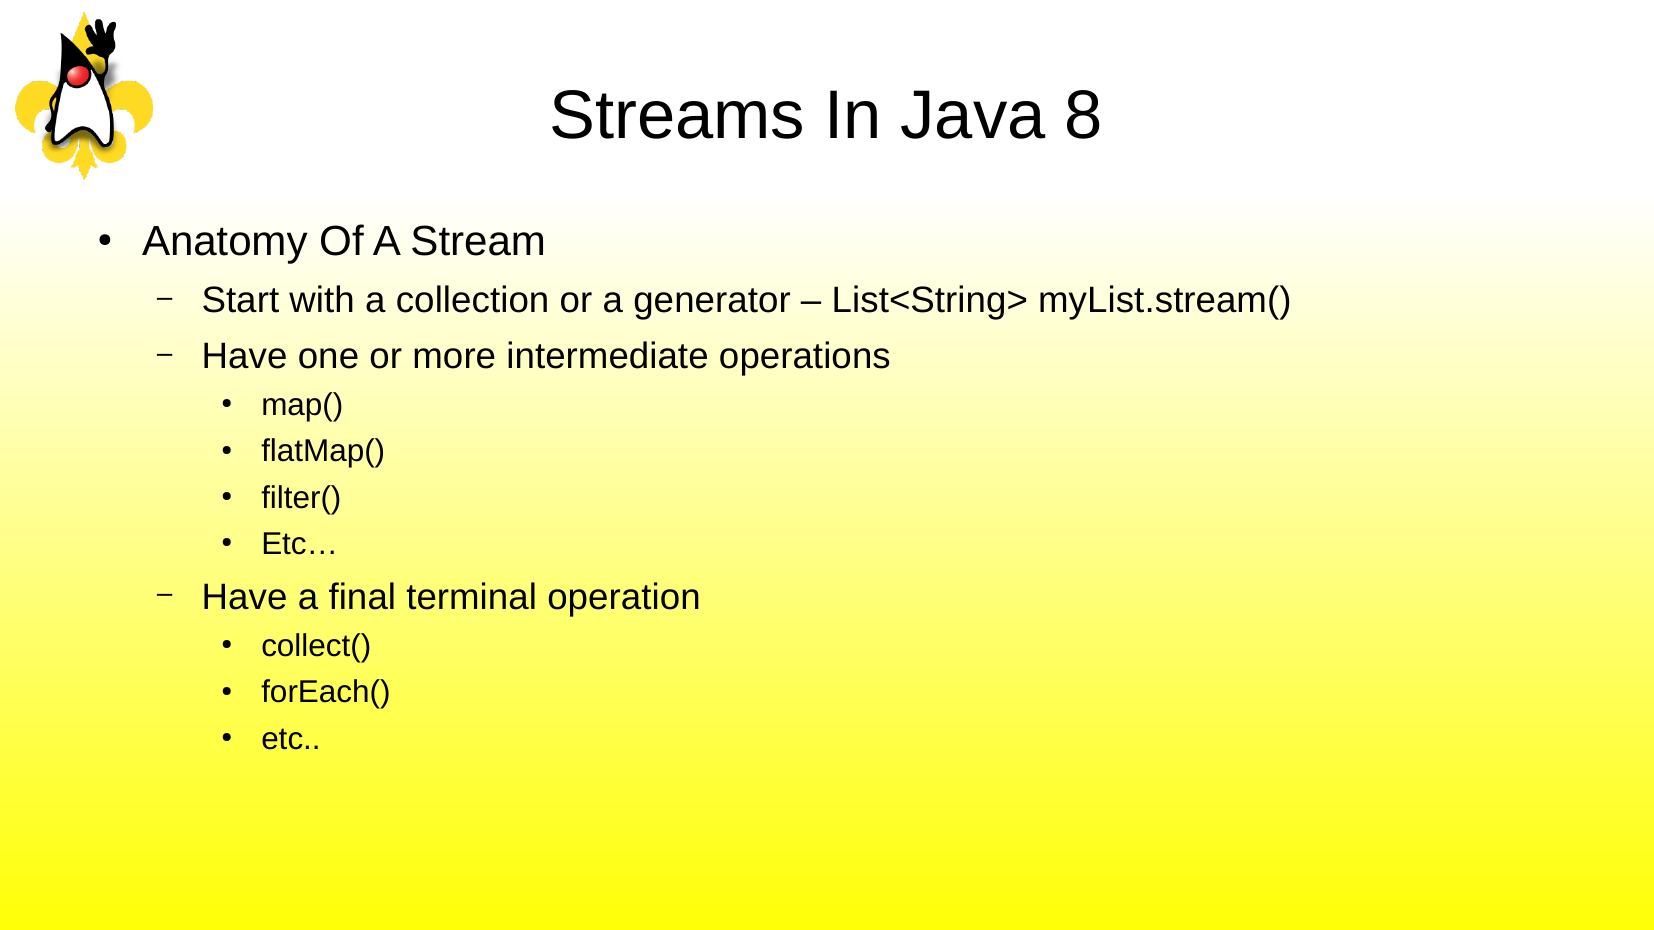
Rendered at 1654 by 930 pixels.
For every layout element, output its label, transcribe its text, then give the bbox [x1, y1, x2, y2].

picture [15, 11, 153, 180]
list Anatomy Of A Stream Start with a collection or a generator – List<String> myList.stream() Have one or more intermediate operations map() flatMap() filter() Etc… Have a final terminal operation collect() forEach() etc.. [82, 217, 1571, 757]
title Streams In Java 8 [82, 36, 1571, 193]
